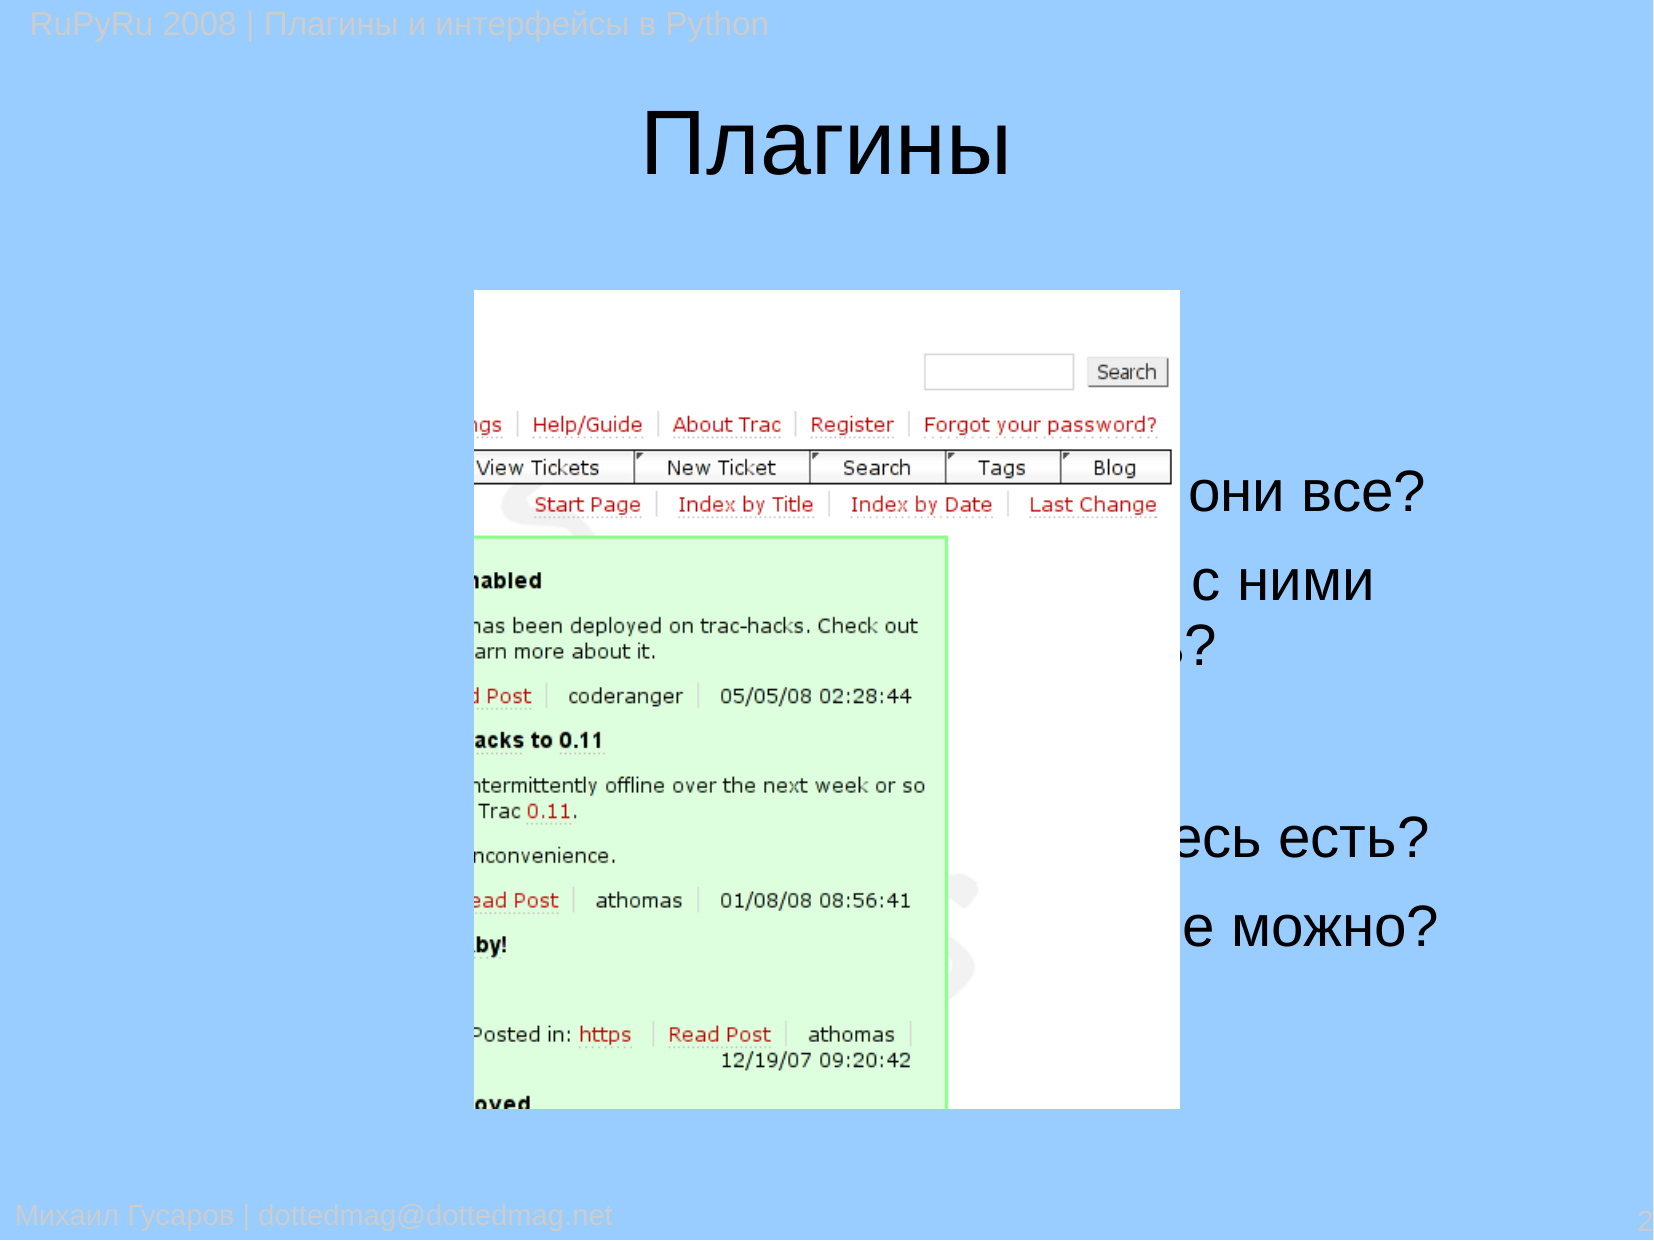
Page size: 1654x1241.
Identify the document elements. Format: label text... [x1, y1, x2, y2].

list Хост: Ну и где они все? Ну и что с ними делать? Плагины: А что здесь есть? А что мне можно? [1180, 354, 1583, 1010]
picture [93, 290, 1180, 1109]
title Плагины [82, 49, 1571, 237]
